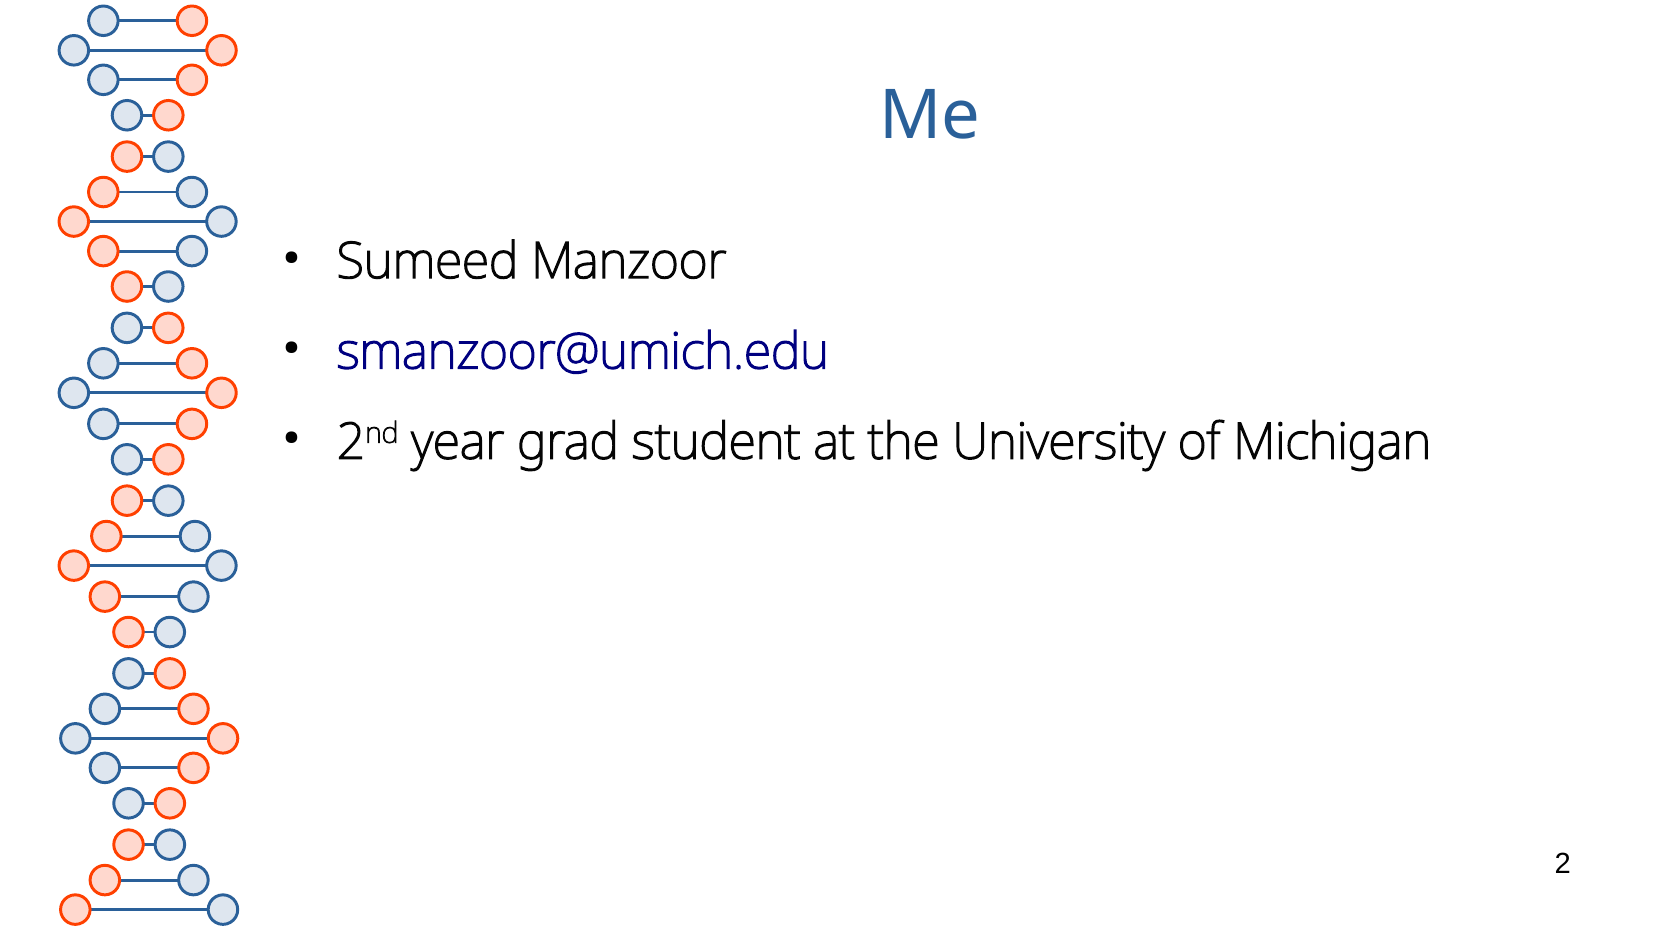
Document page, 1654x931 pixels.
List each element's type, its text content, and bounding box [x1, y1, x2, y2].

list Sumeed Manzoor smanzoor@umich.edu 2nd year grad student at the University of Michigan [265, 224, 1595, 764]
title Me [265, 35, 1595, 189]
